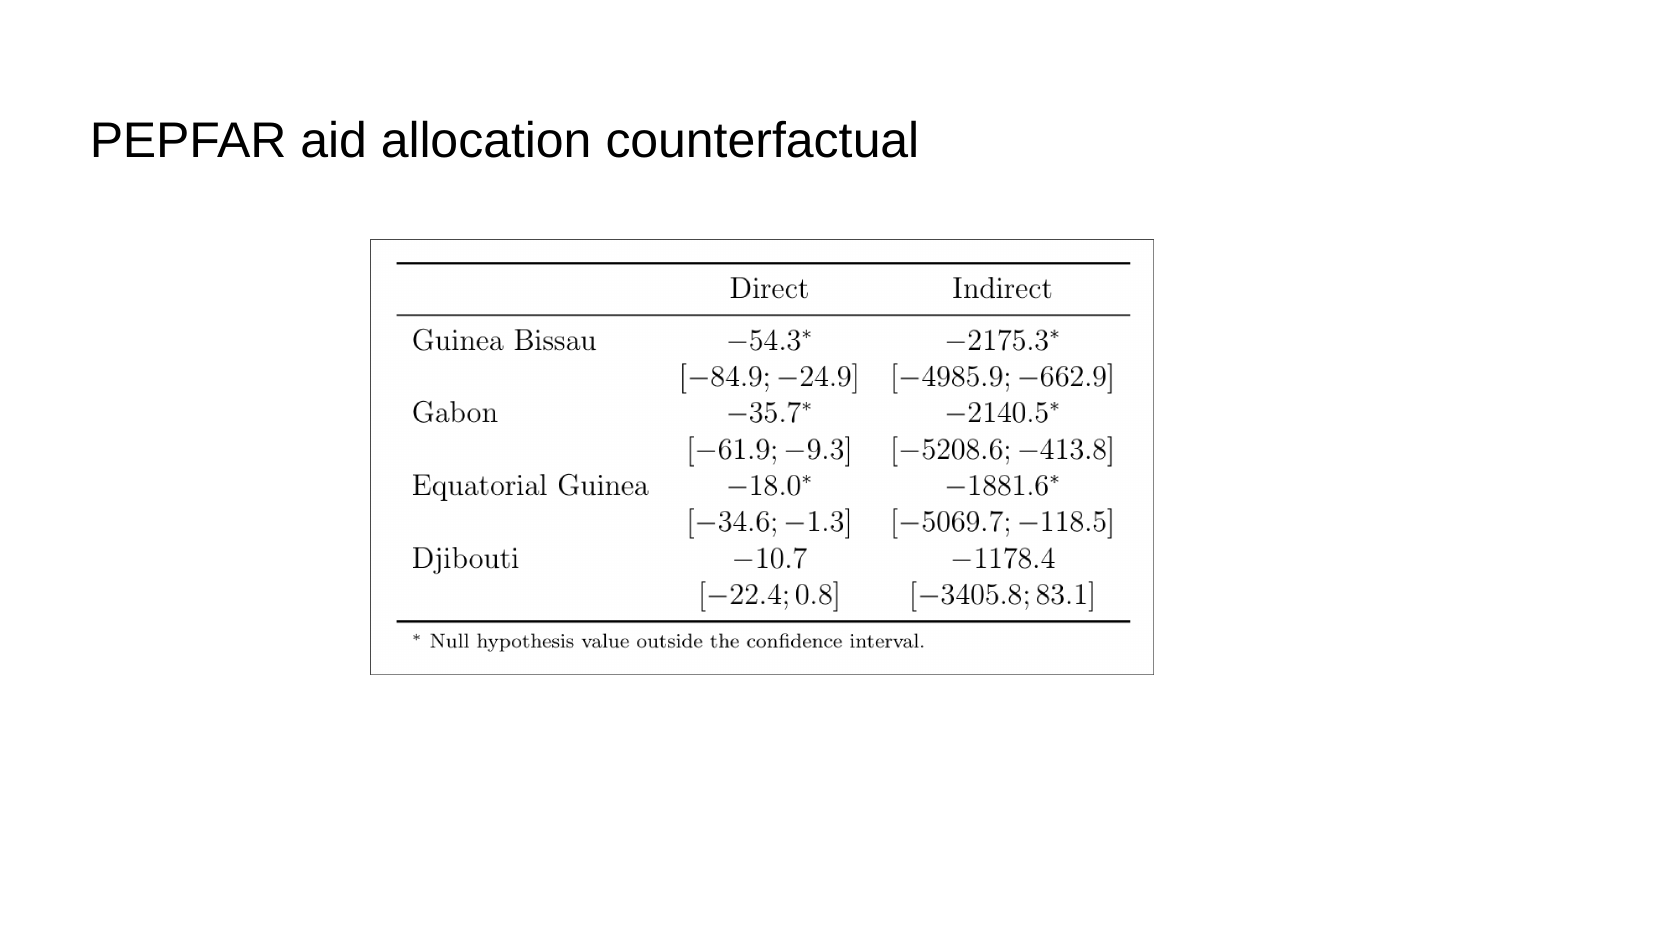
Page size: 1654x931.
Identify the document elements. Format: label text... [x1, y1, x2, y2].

text_box PEPFAR aid allocation counterfactual [75, 104, 938, 188]
picture [370, 239, 1154, 676]
